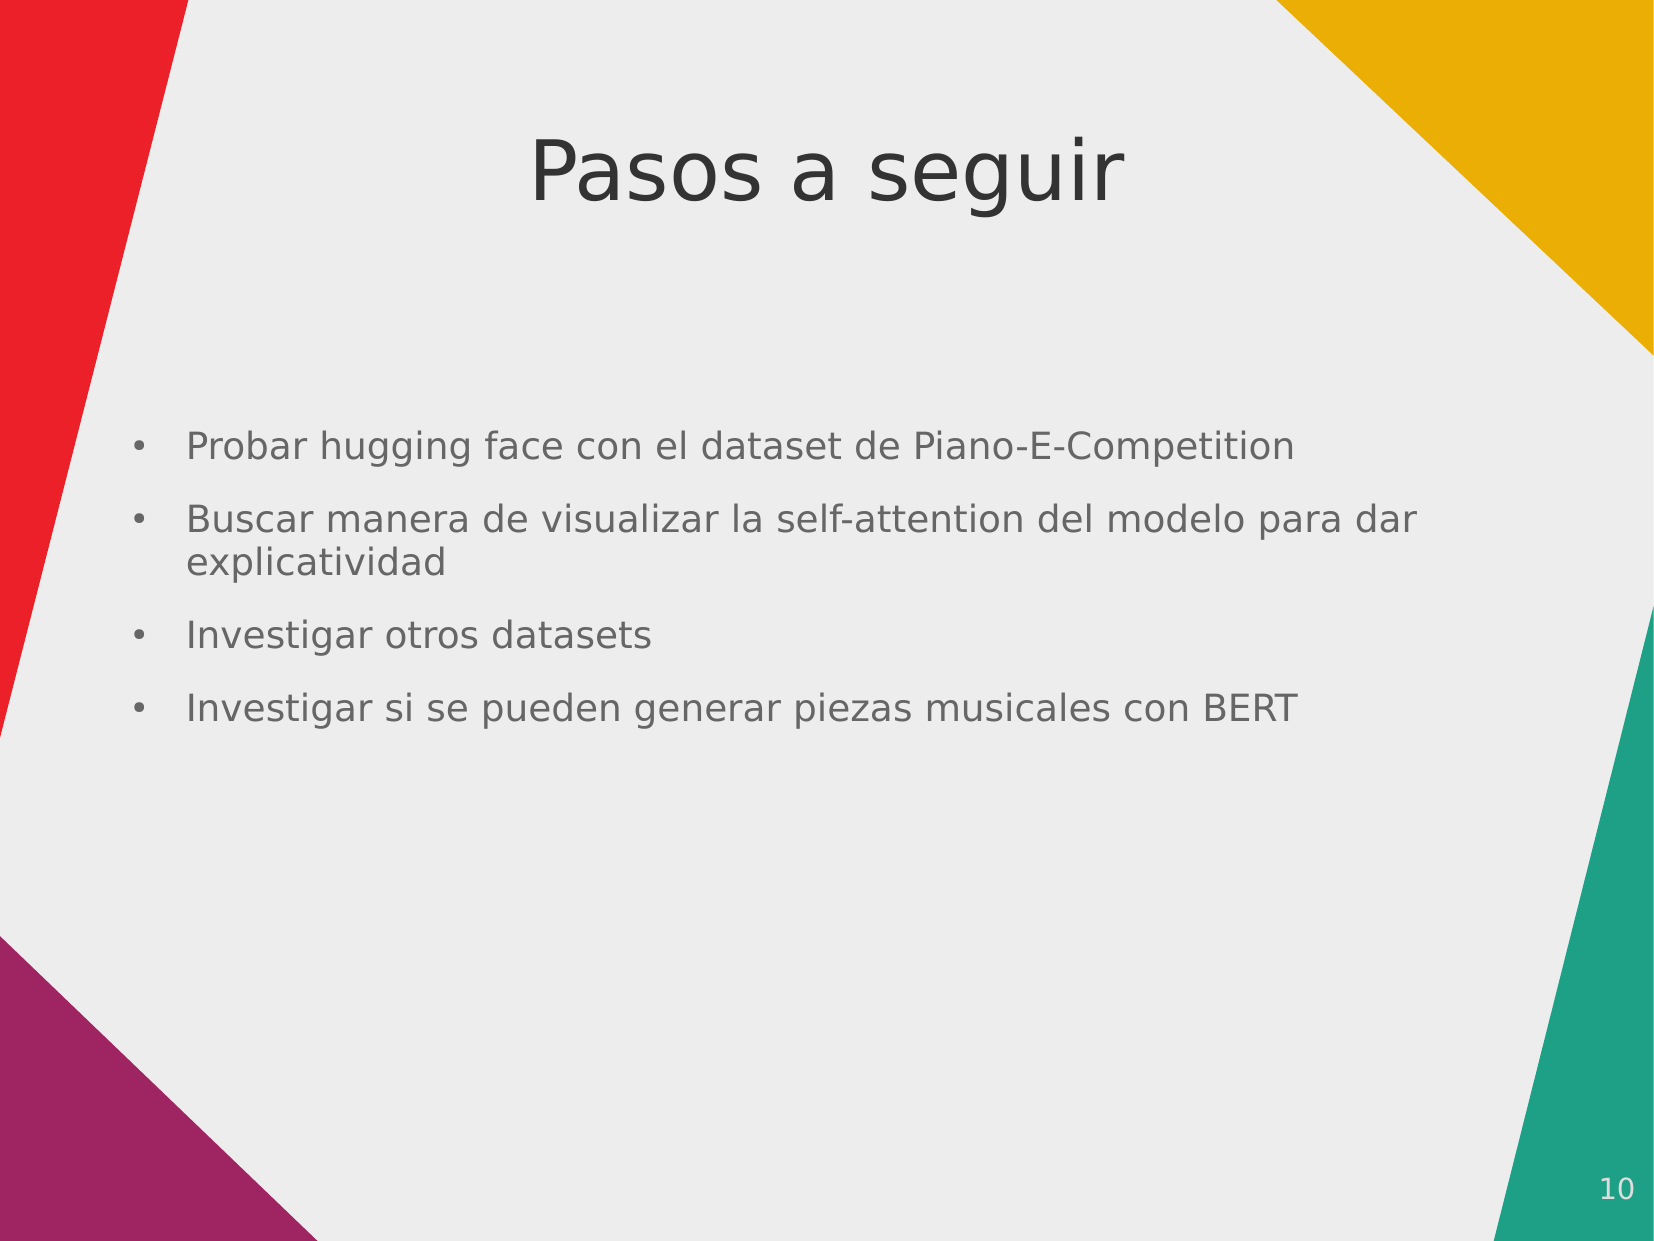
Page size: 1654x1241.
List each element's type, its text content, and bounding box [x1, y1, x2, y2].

title Pasos a seguir [114, 73, 1539, 271]
list Probar hugging face con el dataset de Piano-E-Competition Buscar manera de visualizar la self-attention del modelo para dar explicatividad Investigar otros datasets Investigar si se pueden generar piezas musicales con BERT [114, 424, 1539, 1156]
